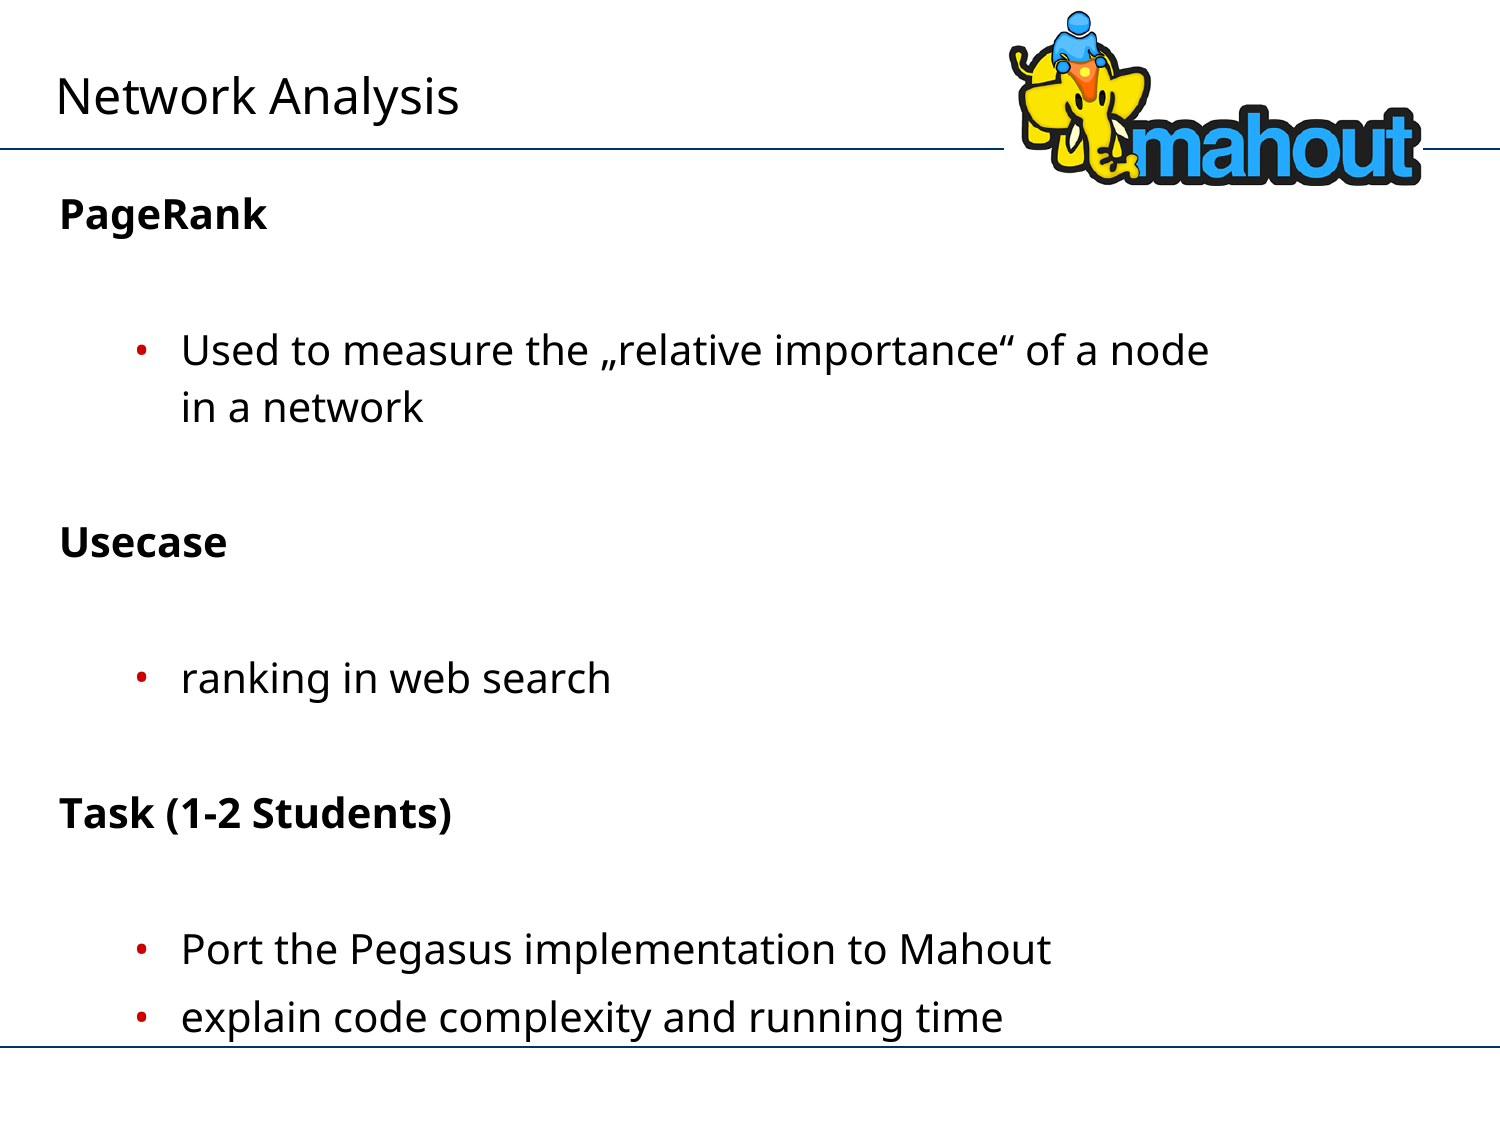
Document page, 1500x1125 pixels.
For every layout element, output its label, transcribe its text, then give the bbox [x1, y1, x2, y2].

picture [1004, 10, 1423, 177]
list PageRank Used to measure the „relative importance“ of a node in a network Usecase ranking in web search Task (1-2 Students) Port the Pegasus implementation to Mahout explain code complexity and running time [44, 177, 1450, 1040]
title Network Analysis [41, 0, 1016, 138]
